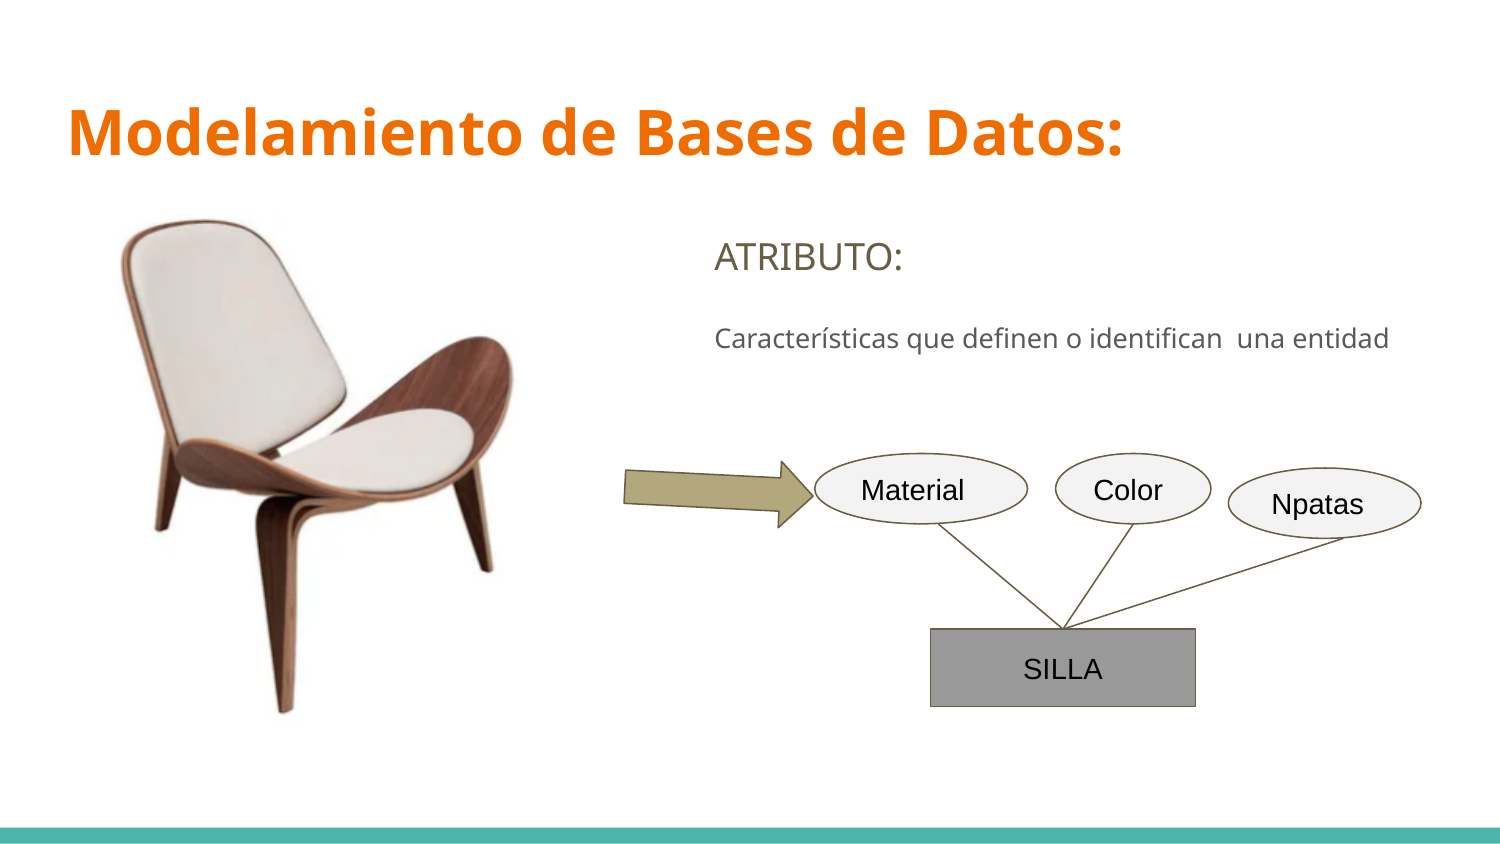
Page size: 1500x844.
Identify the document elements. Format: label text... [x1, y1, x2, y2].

picture [51, 210, 578, 747]
title Modelamiento de Bases de Datos: [51, 72, 1449, 189]
text_box Npatas [1228, 468, 1422, 539]
text_box [624, 461, 814, 528]
text_box Material [814, 453, 1028, 524]
text_box Color [1055, 453, 1211, 524]
text_box SILLA [930, 629, 1196, 707]
list ATRIBUTO: Características que definen o identifican una entidad [699, 207, 1449, 435]
